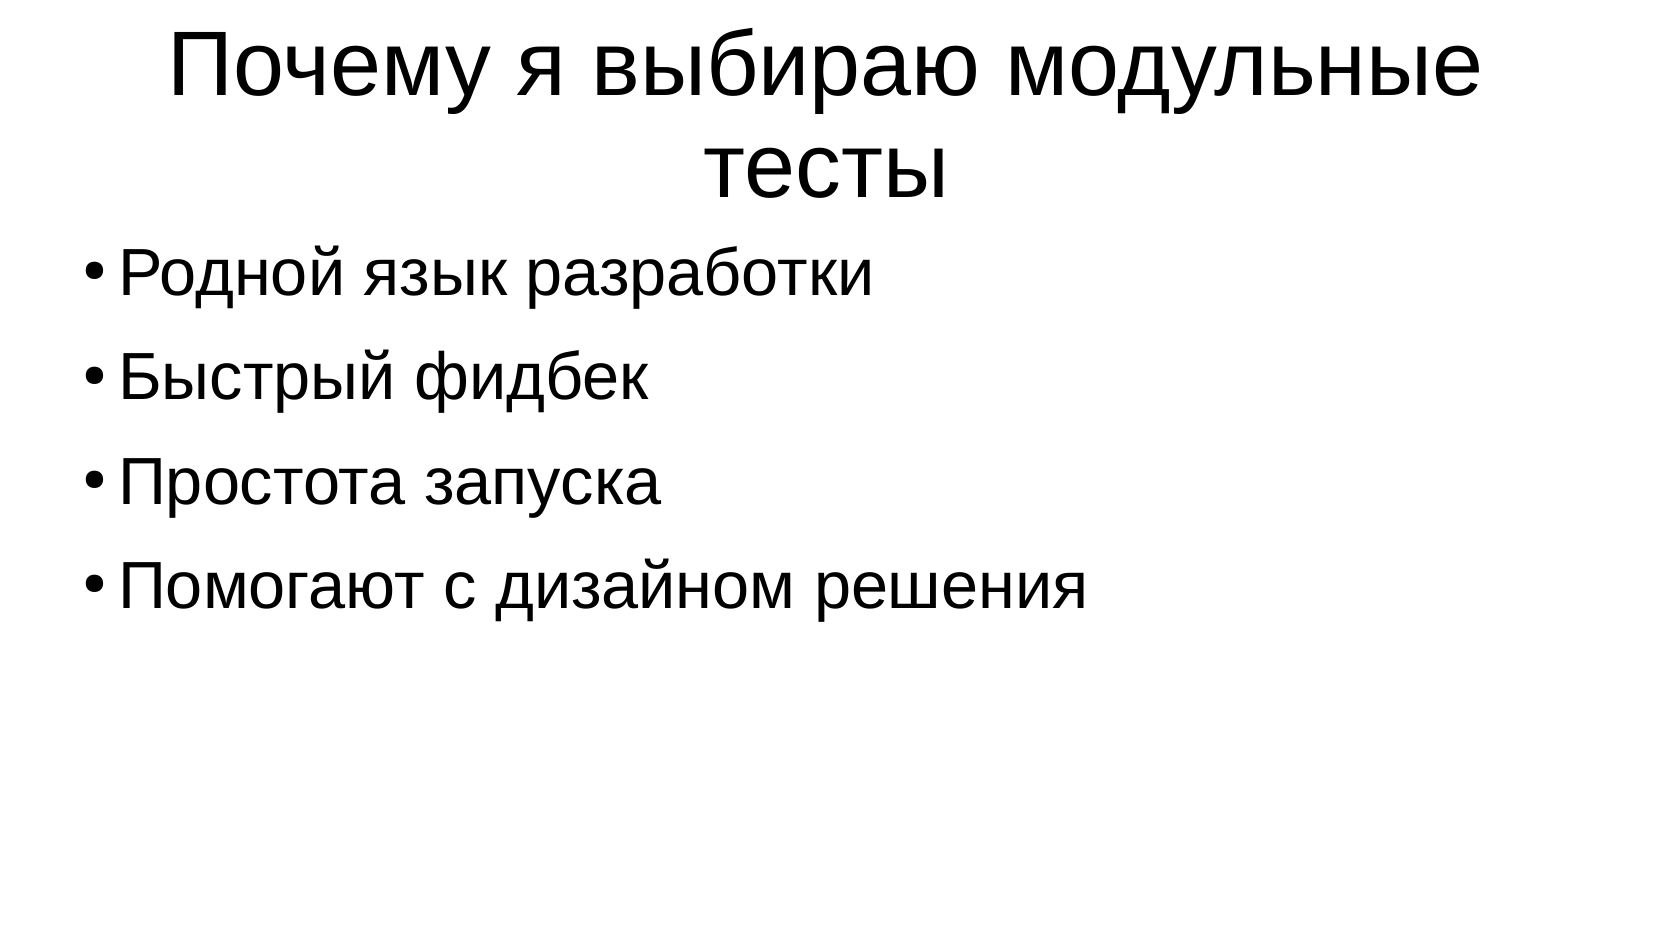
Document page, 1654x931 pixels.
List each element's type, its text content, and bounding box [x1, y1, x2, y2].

list Родной язык разработки Быстрый фидбек Простота запуска Помогают с дизайном решения [82, 235, 1571, 775]
title Почему я выбираю модульные тесты [82, 12, 1571, 218]
